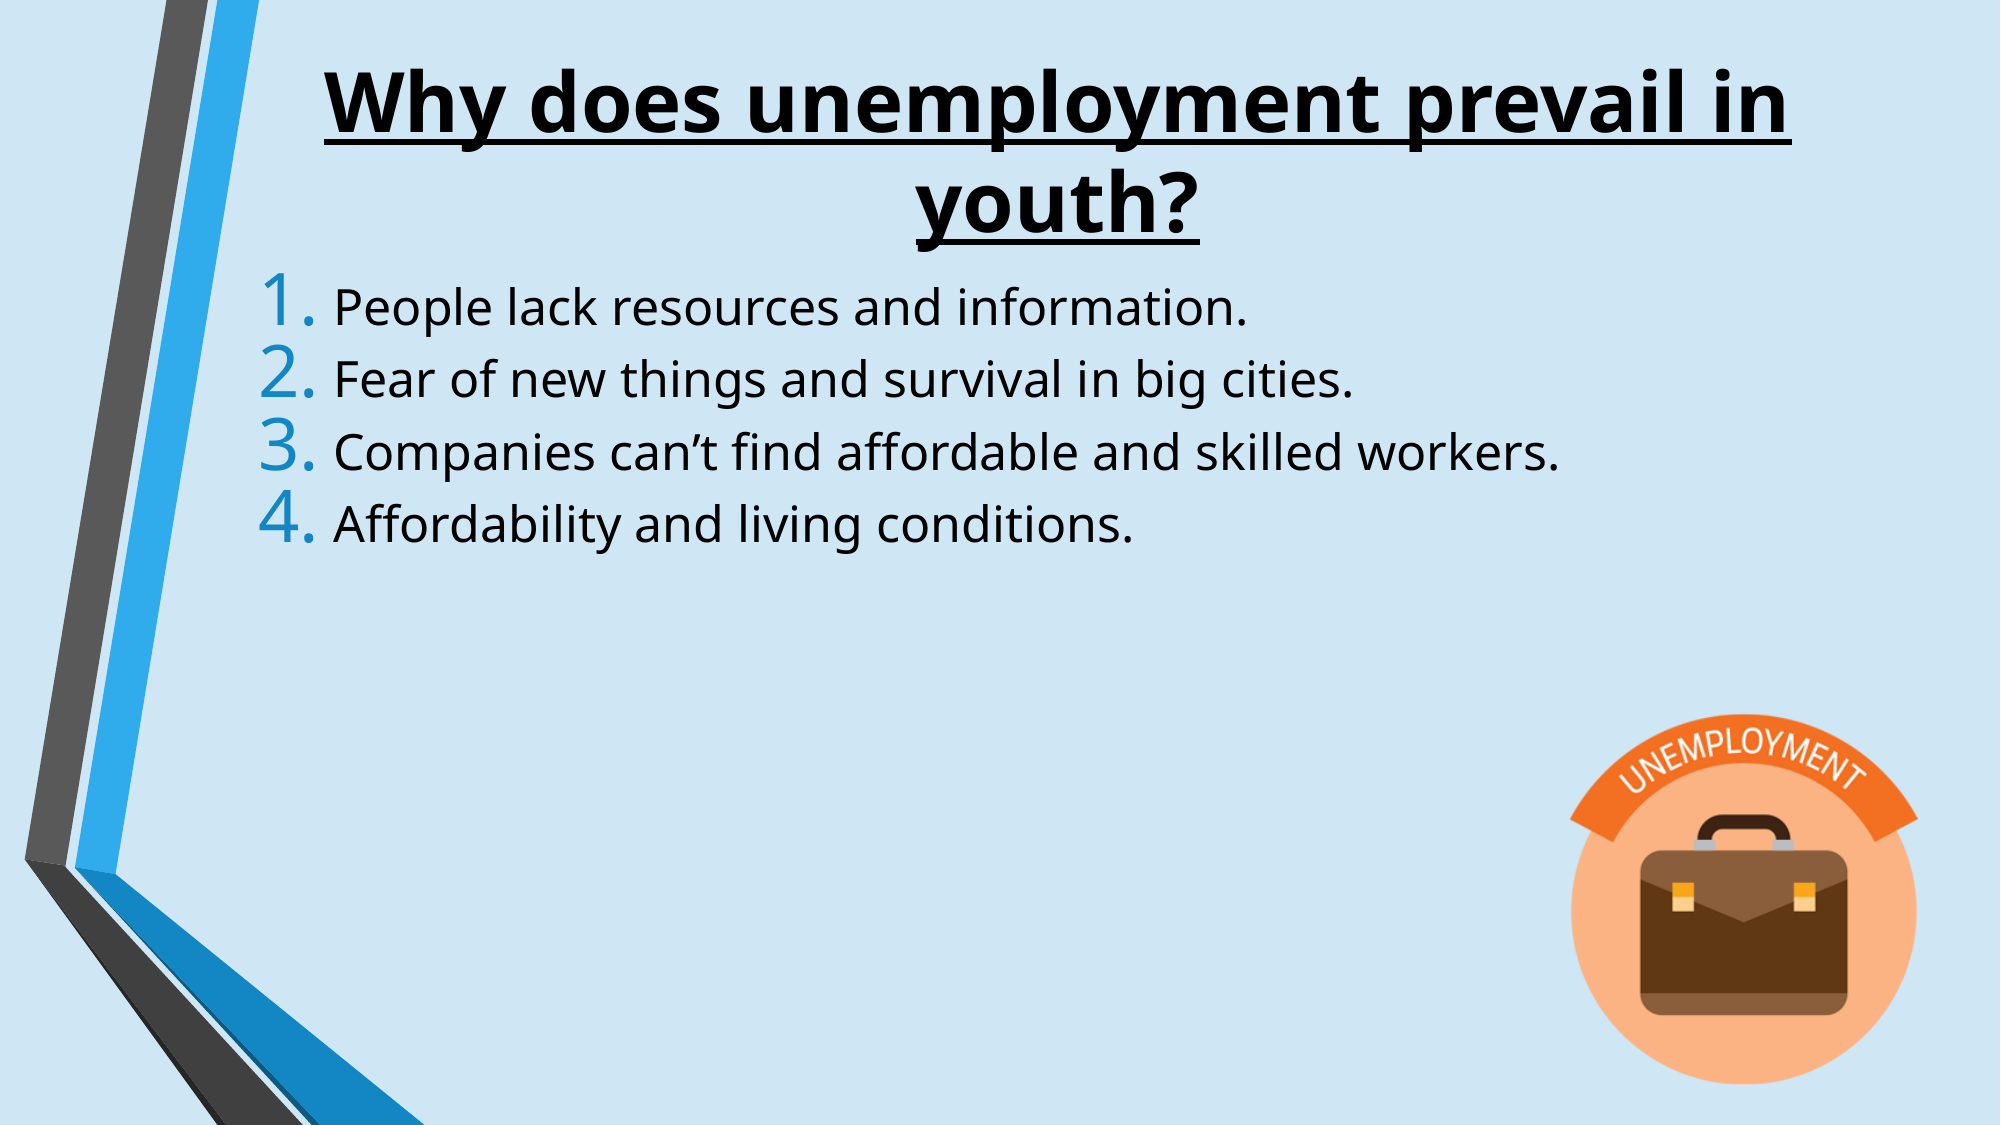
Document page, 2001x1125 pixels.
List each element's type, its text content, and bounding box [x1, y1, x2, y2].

title Why does unemployment prevail in youth? [236, 41, 1880, 154]
list People lack resources and information. Fear of new things and survival in big cities. Companies can’t find affordable and skilled workers. Affordability and living conditions. [243, 267, 1887, 860]
picture [1570, 695, 1918, 1101]
